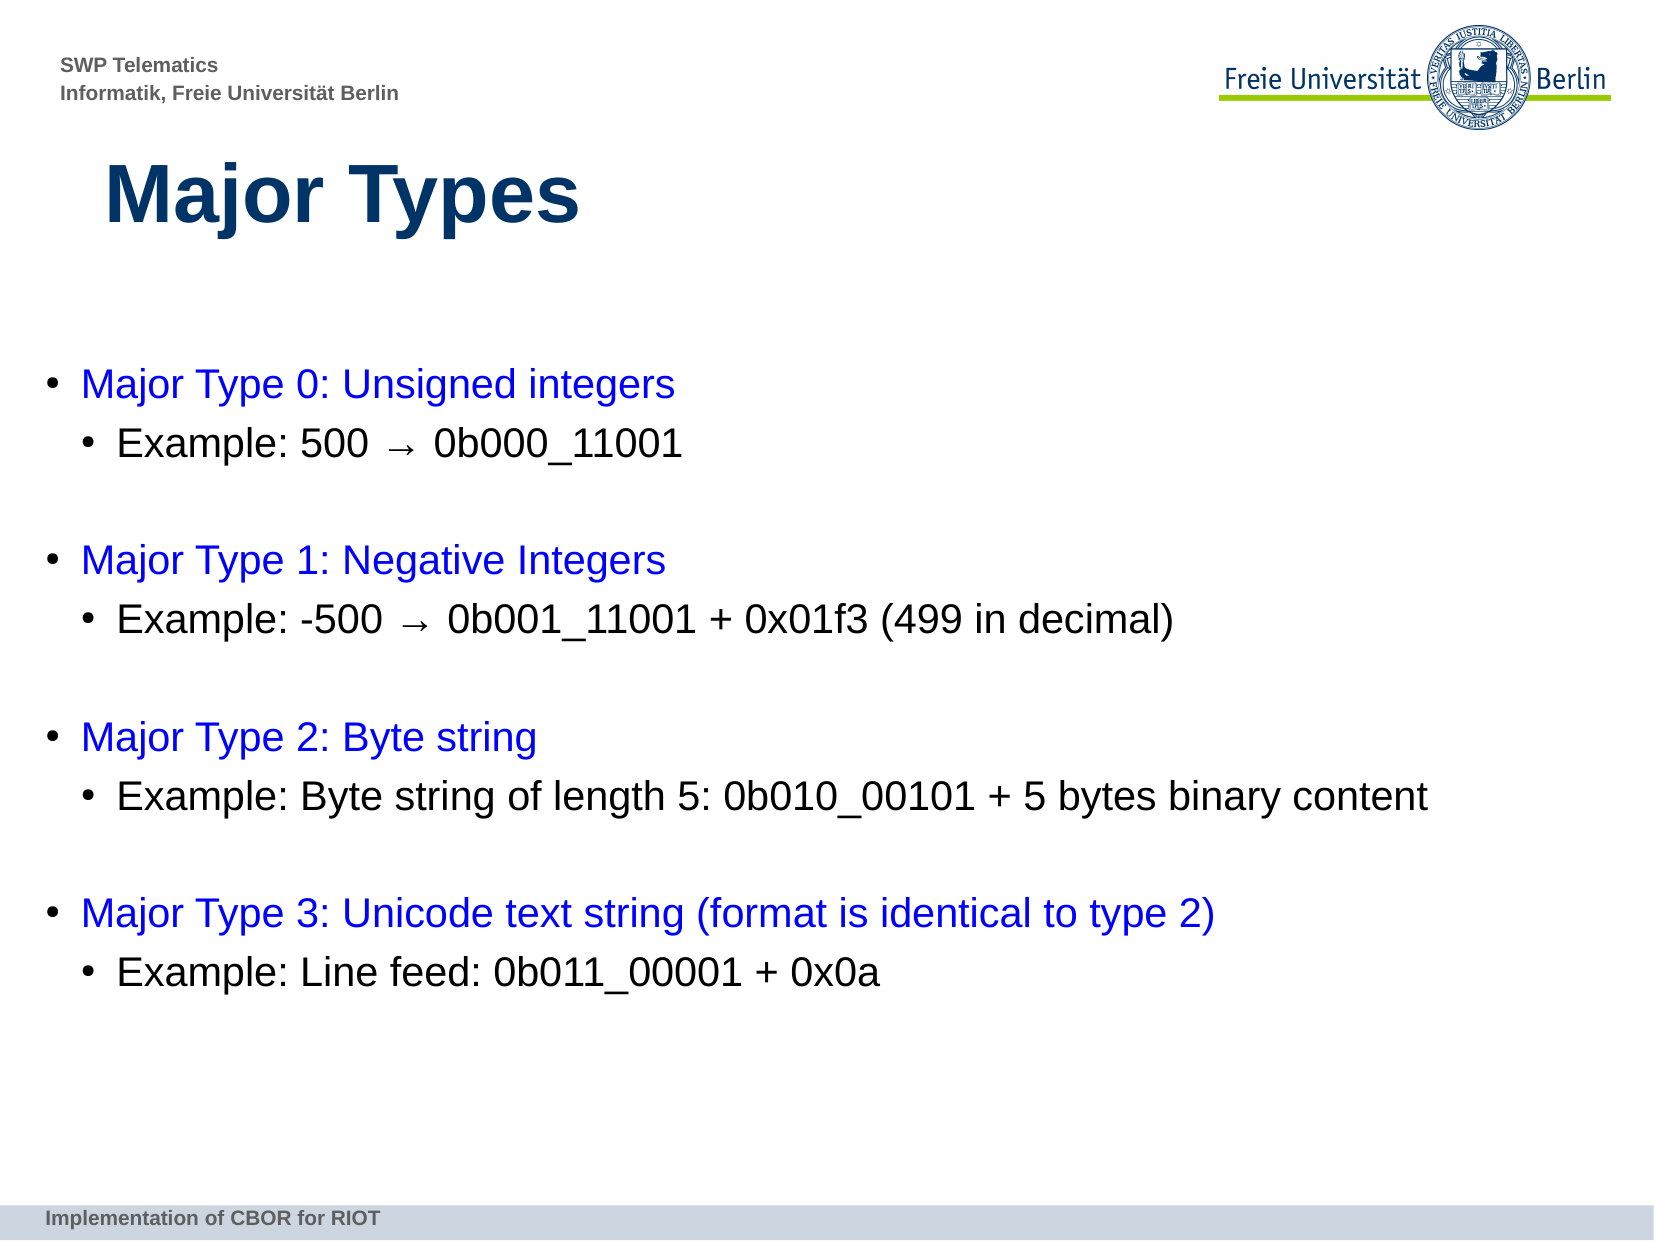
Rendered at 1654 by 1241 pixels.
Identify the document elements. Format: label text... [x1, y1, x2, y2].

title Major Types [45, 147, 1609, 260]
list Major Type 0: Unsigned integers Example: 500 → 0b000_11001 Major Type 1: Negative Integers Example: -500 → 0b001_11001 + 0x01f3 (499 in decimal) Major Type 2: Byte string Example: Byte string of length 5: 0b010_00101 + 5 bytes binary content Major Type 3: Unicode text string (format is identical to type 2) Example: Line feed: 0b011_00001 + 0x0a [45, 360, 1609, 1171]
picture [1219, 25, 1611, 130]
